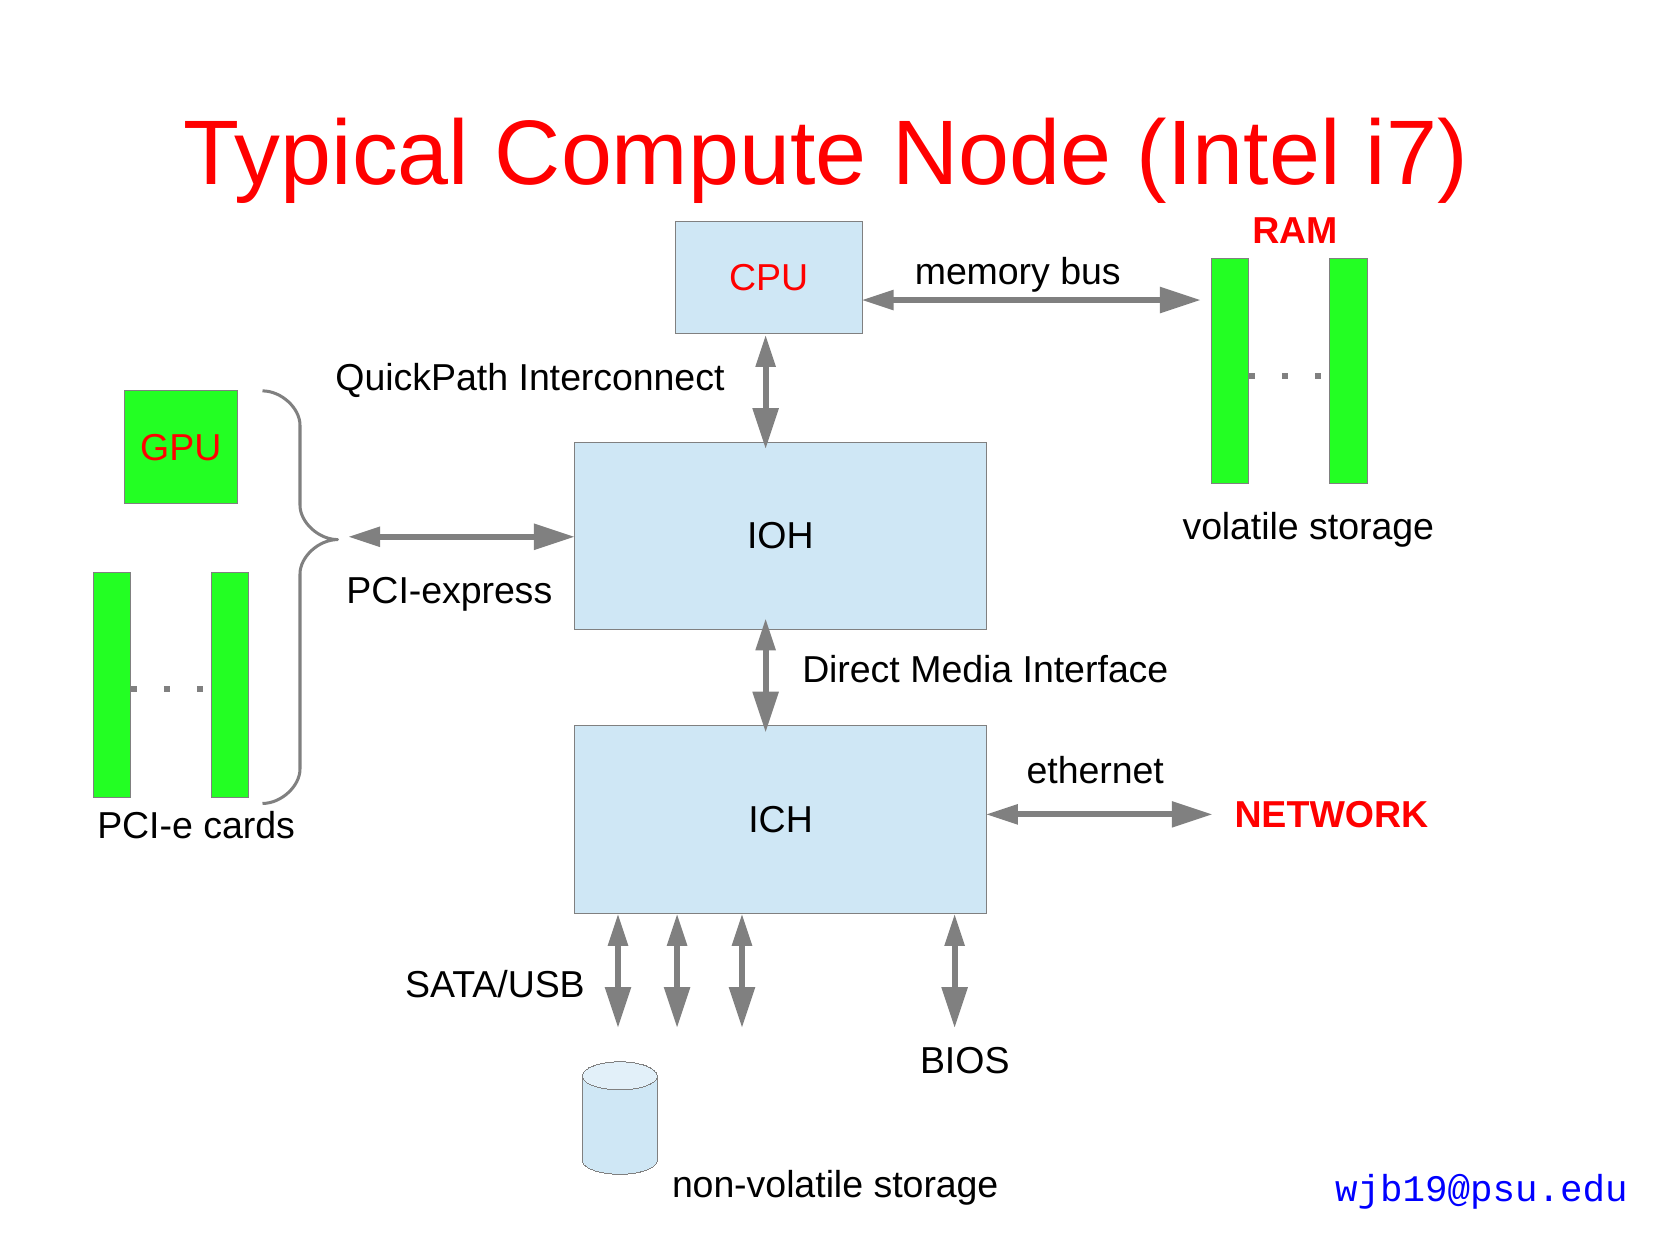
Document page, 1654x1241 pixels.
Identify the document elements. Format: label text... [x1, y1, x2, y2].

text_box [1329, 258, 1368, 484]
text_box [211, 572, 249, 797]
text_box volatile storage [1167, 497, 1449, 555]
text_box Direct Media Interface [787, 641, 1184, 699]
text_box [582, 1078, 658, 1175]
title Typical Compute Node (Intel i7) [82, 49, 1571, 257]
text_box ethernet [1011, 741, 1179, 799]
text_box BIOS [905, 1032, 1025, 1090]
text_box non-volatile storage [657, 1156, 1014, 1214]
text_box [93, 572, 131, 797]
text_box PCI-e cards [82, 797, 311, 855]
text_box IOH [574, 442, 987, 630]
text_box wjb19@psu.edu [1320, 1162, 1643, 1220]
text_box GPU [124, 390, 238, 504]
text_box ICH [574, 725, 987, 914]
text_box PCI-express [331, 562, 568, 620]
text_box SATA/USB [390, 955, 601, 1013]
text_box [1211, 258, 1249, 484]
text_box memory bus [900, 243, 1136, 301]
text_box NETWORK [1219, 786, 1444, 844]
text_box RAM [1237, 201, 1353, 259]
text_box QuickPath Interconnect [320, 349, 740, 407]
text_box CPU [675, 221, 863, 334]
